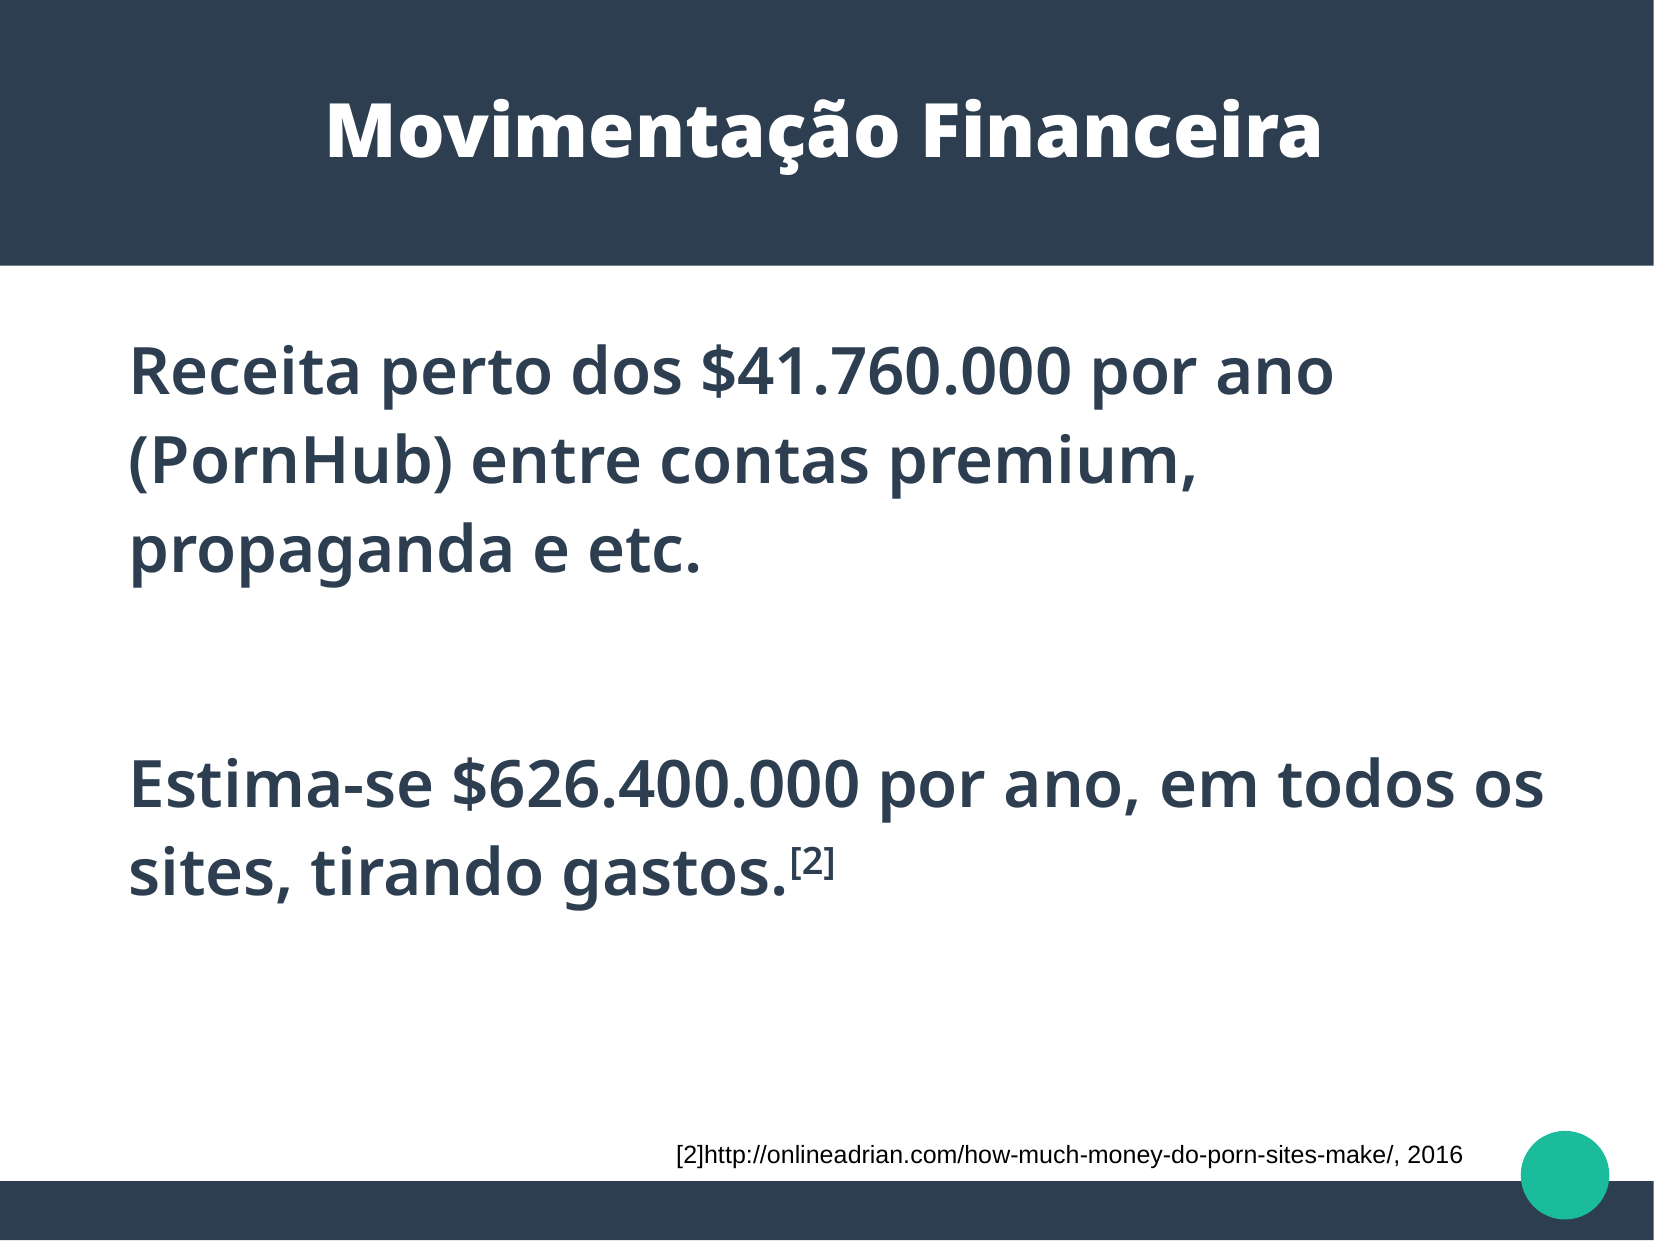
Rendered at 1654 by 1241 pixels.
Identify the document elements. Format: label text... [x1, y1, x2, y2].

title Movimentação Financeira [324, 49, 1436, 207]
text_box [2]http://onlineadrian.com/how-much-money-do-porn-sites-make/, 2016 [661, 1133, 1501, 1205]
list Receita perto dos $41.760.000 por ano (PornHub) entre contas premium, propaganda e etc. Estima-se $626.400.000 por ano, em todos os sites, tirando gastos.[2] [59, 324, 1595, 922]
